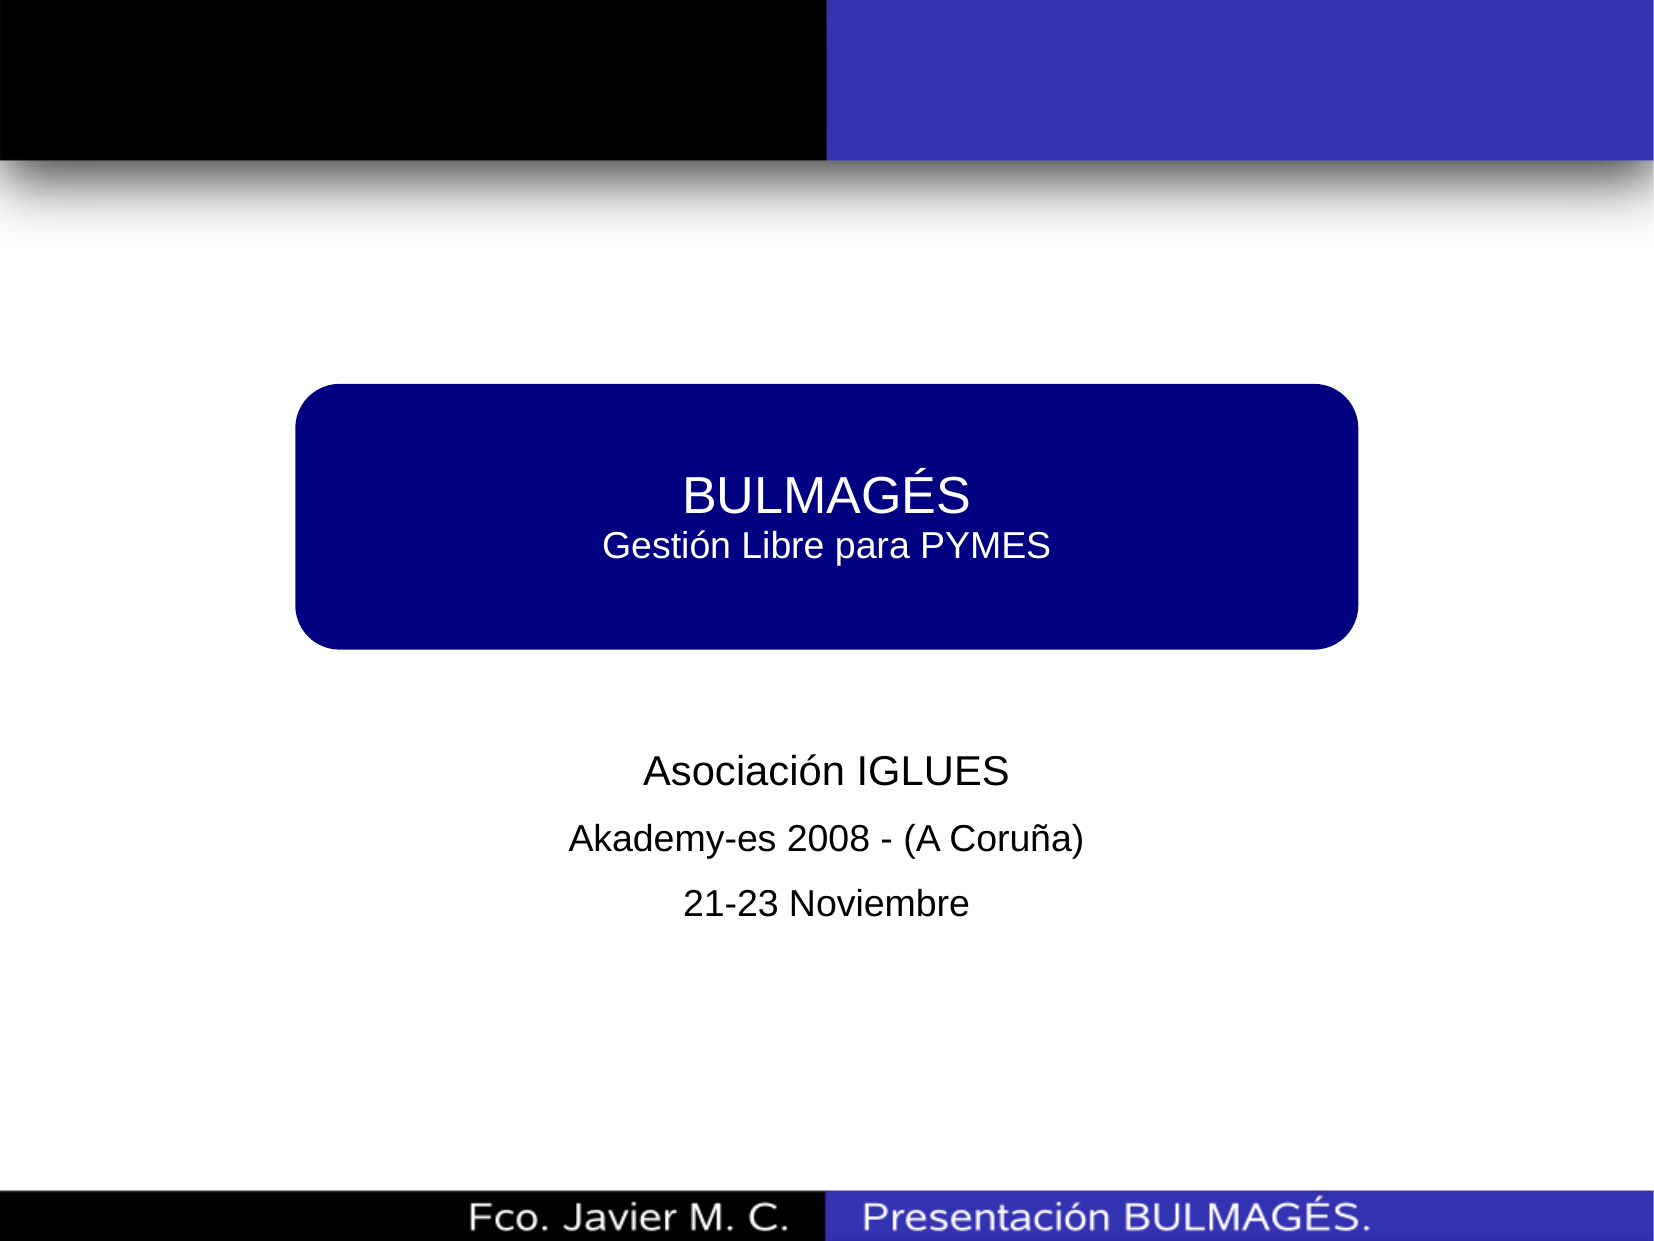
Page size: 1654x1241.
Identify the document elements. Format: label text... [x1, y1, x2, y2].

text_box Asociación IGLUES Akademy-es 2008 - (A Coruña) 21-23 Noviembre [553, 740, 1100, 933]
text_box BULMAGÉS Gestión Libre para PYMES [295, 383, 1359, 650]
picture [0, 0, 1654, 1241]
